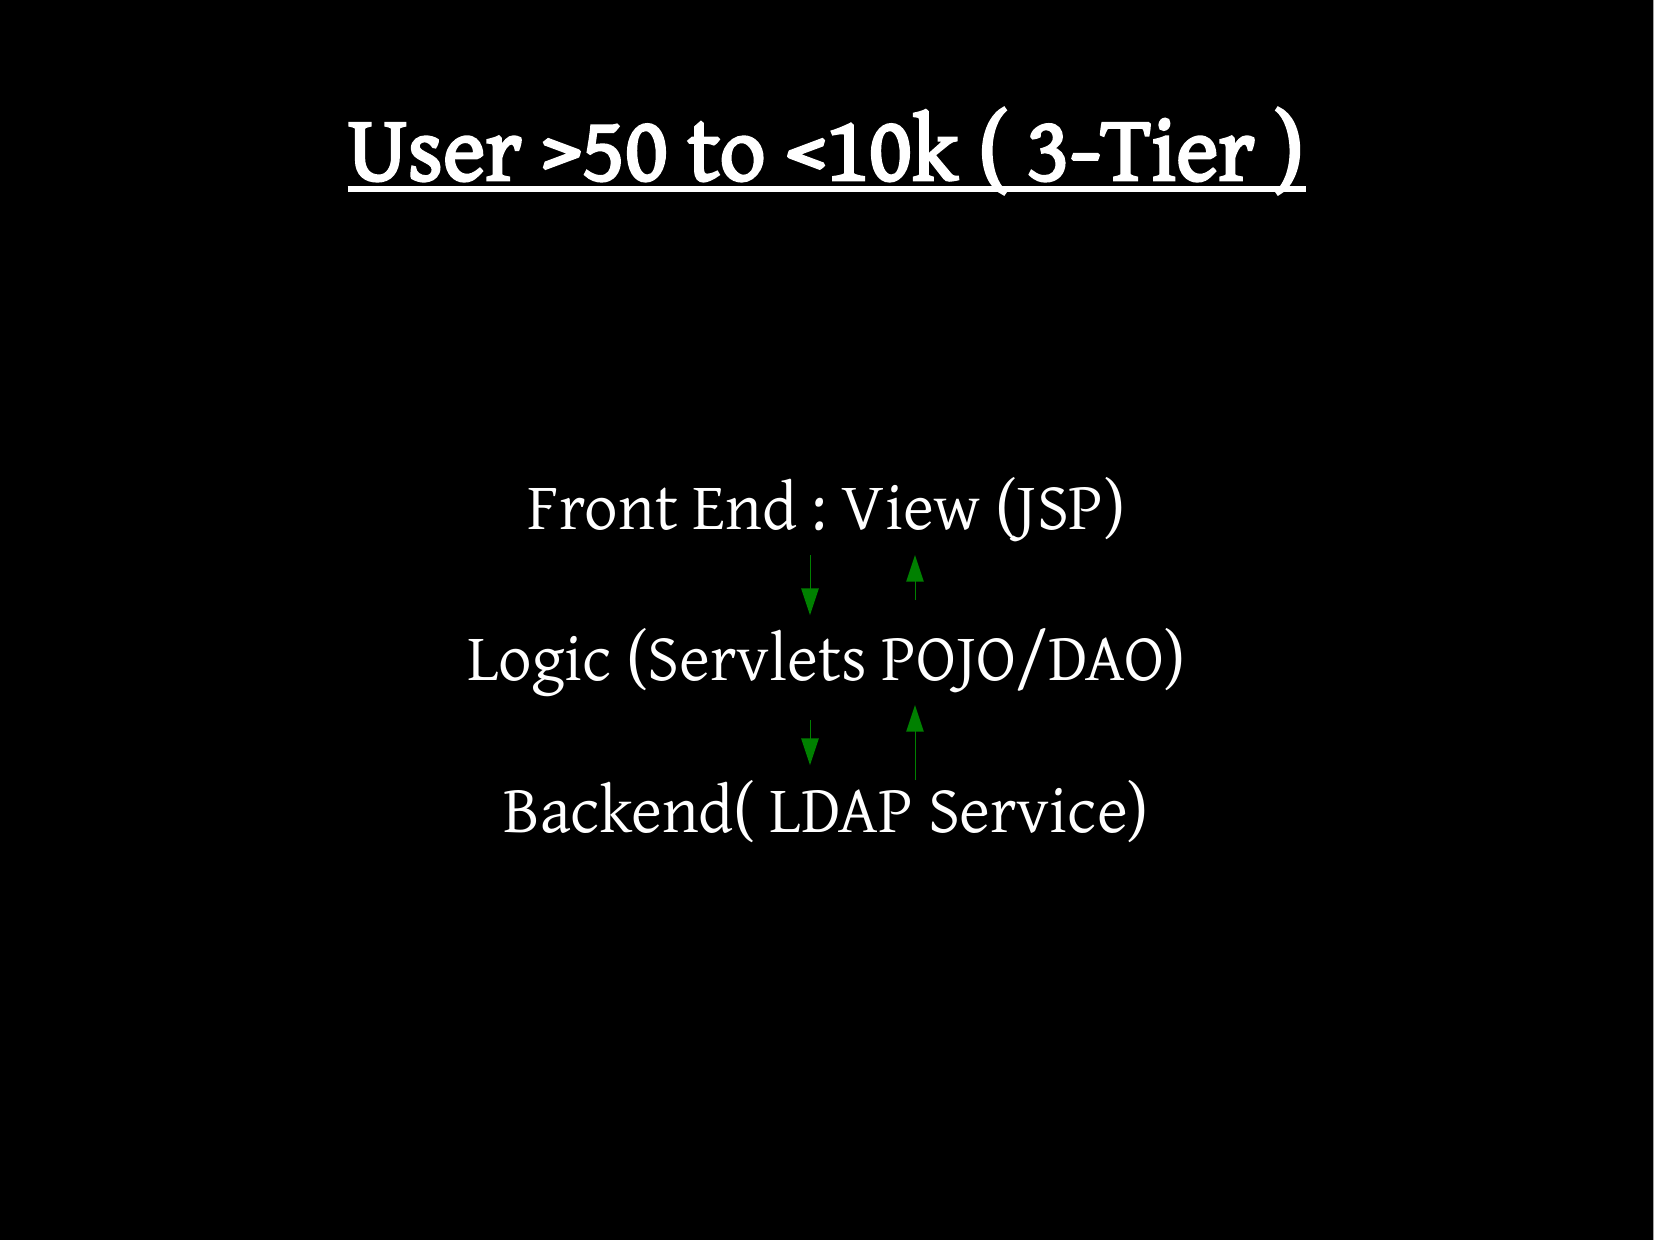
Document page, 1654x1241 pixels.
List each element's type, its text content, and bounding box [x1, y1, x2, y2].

subtitle Front End : View (JSP) Logic (Servlets POJO/DAO) Backend( LDAP Service) [82, 290, 1571, 1109]
title User >50 to <10k ( 3-Tier ) [82, 49, 1571, 257]
